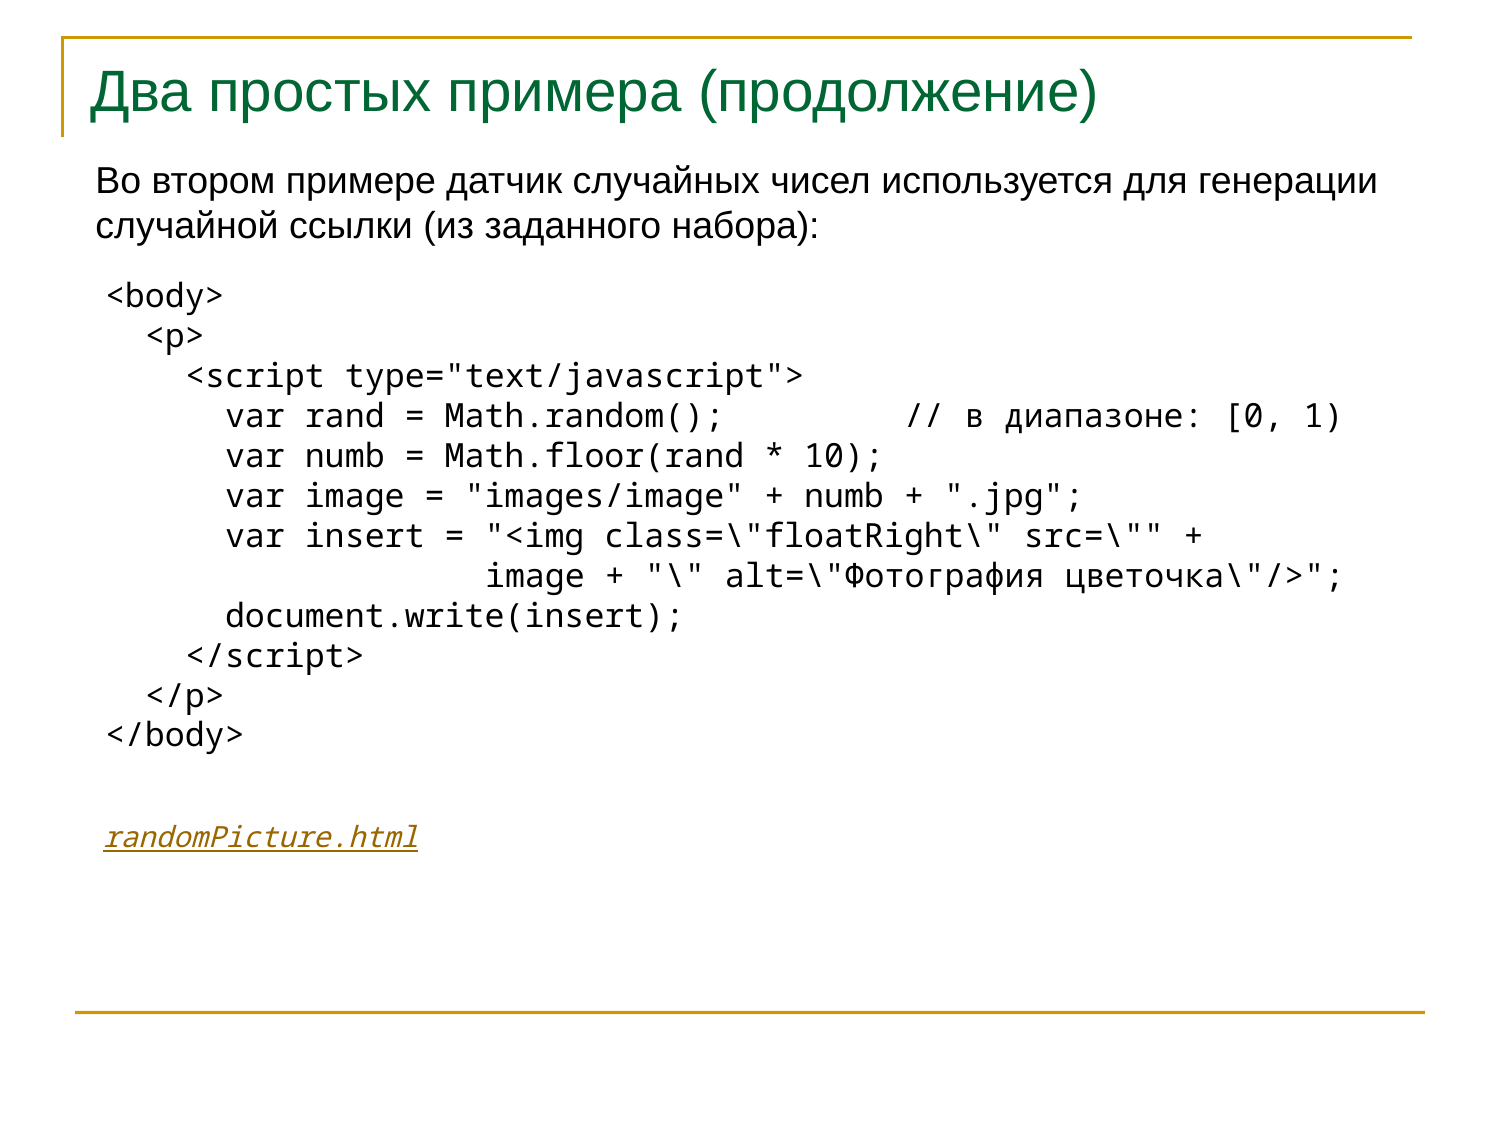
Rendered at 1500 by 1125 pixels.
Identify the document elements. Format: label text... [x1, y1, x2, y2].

title Два простых примера (продолжение) [75, 45, 1425, 138]
text_box randomPicture.html [88, 810, 433, 866]
text_box Во втором примере датчик случайных чисел используется для генерации случайной ссылки (из заданного набора): [80, 148, 1394, 254]
text_box <body> <p> <script type="text/javascript"> var rand = Math.random(); // в диапазоне: [0, 1) var numb = Math.floor(rand * 10); var image = "images/image" + numb + ".jpg"; var insert = "<img class=\"floatRight\" src=\"" + image + "\" alt=\"Фотография цветочка\"/>"; document.write(insert); </script> </p> </body> [90, 267, 1361, 761]
